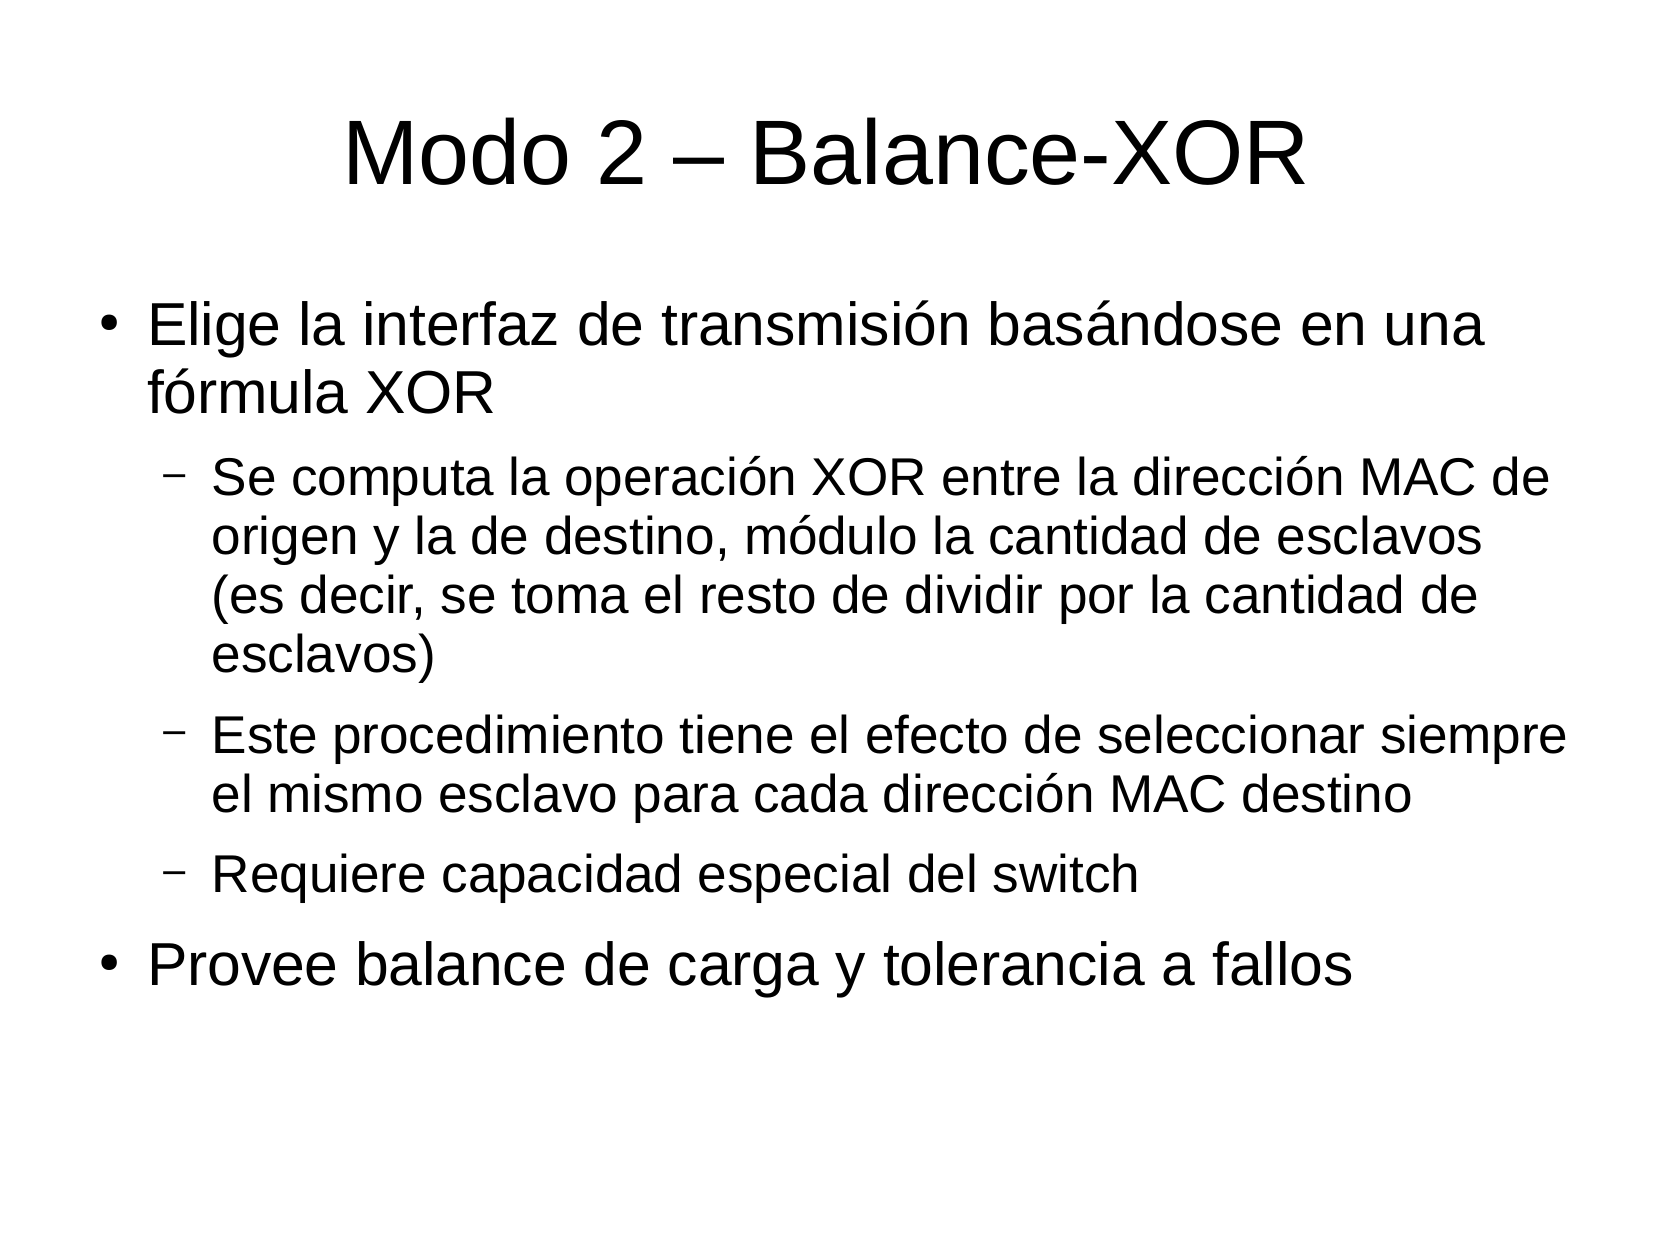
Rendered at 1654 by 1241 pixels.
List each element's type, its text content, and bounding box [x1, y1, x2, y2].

list Elige la interfaz de transmisión basándose en una fórmula XOR Se computa la operación XOR entre la dirección MAC de origen y la de destino, módulo la cantidad de esclavos (es decir, se toma el resto de dividir por la cantidad de esclavos) Este procedimiento tiene el efecto de seleccionar siempre el mismo esclavo para cada dirección MAC destino Requiere capacidad especial del switch Provee balance de carga y tolerancia a fallos [82, 290, 1571, 1010]
title Modo 2 – Balance-XOR [82, 49, 1571, 257]
